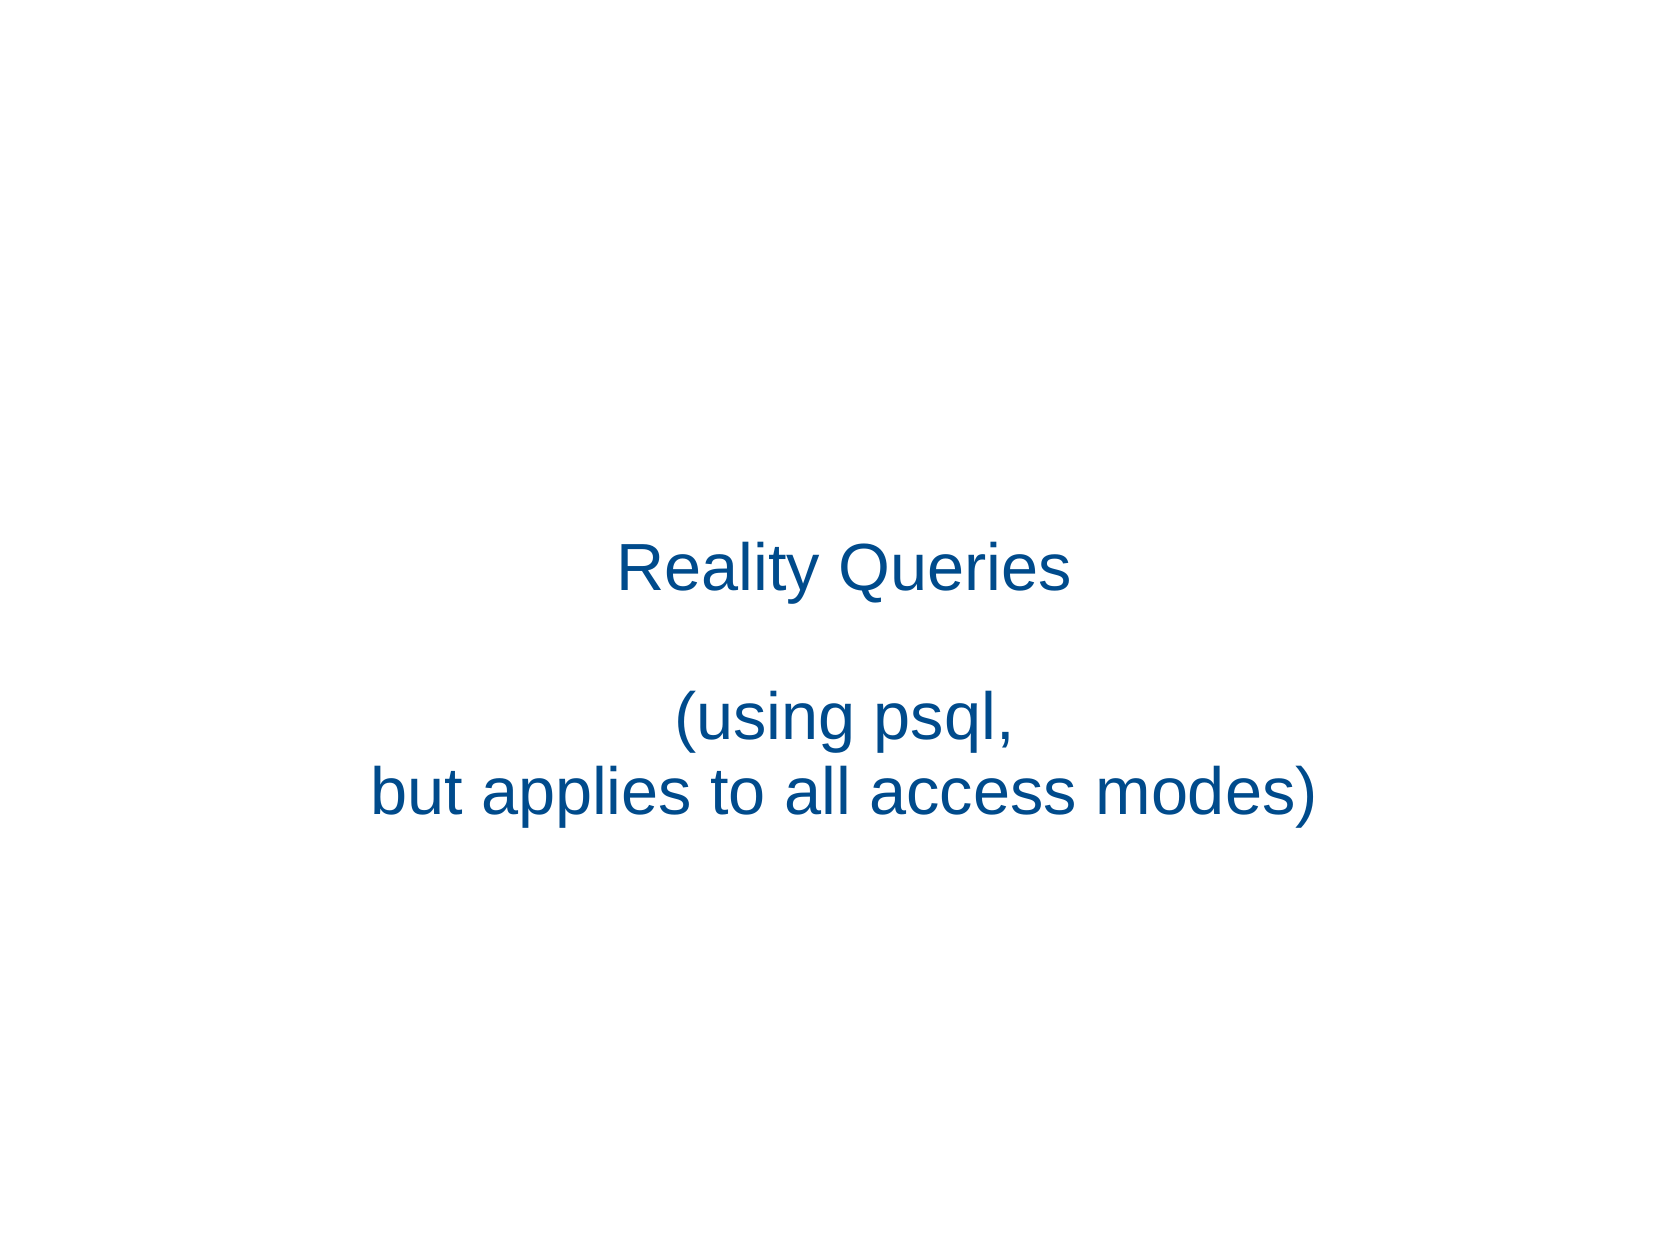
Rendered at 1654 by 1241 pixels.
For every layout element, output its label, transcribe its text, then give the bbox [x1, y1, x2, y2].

subtitle Reality Queries (using psql, but applies to all access modes) [29, 206, 1625, 1152]
